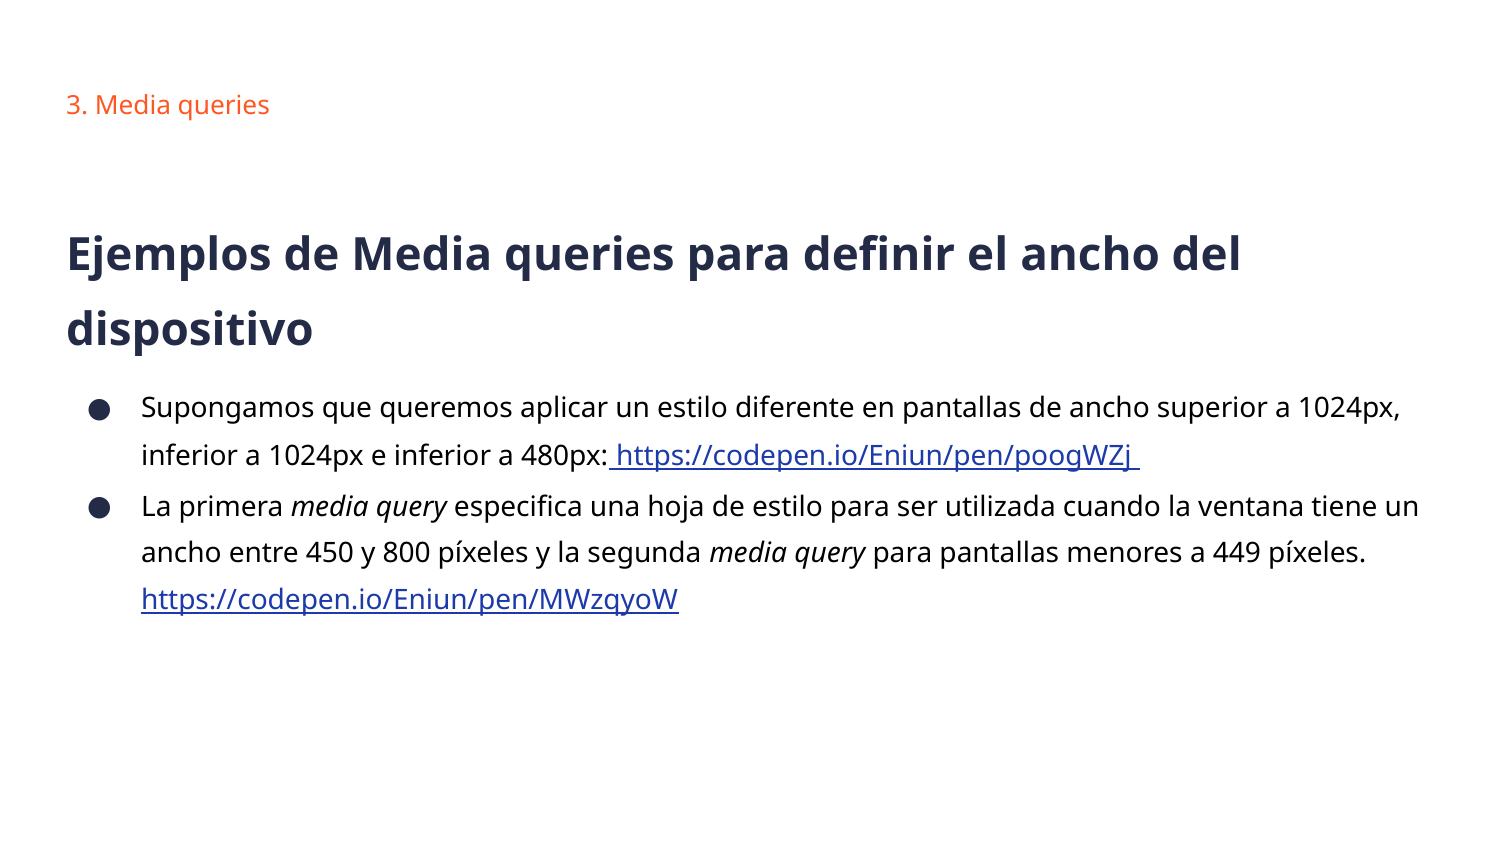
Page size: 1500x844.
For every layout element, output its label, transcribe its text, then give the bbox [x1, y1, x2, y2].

list Ejemplos de Media queries para definir el ancho del dispositivo Supongamos que queremos aplicar un estilo diferente en pantallas de ancho superior a 1024px, inferior a 1024px e inferior a 480px: https://codepen.io/Eniun/pen/poogWZj La primera media query especifica una hoja de estilo para ser utilizada cuando la ventana tiene un ancho entre 450 y 800 píxeles y la segunda media query para pantallas menores a 449 píxeles. https://codepen.io/Eniun/pen/MWzqyoW [51, 189, 1449, 750]
title 3. Media queries [51, 72, 1449, 167]
